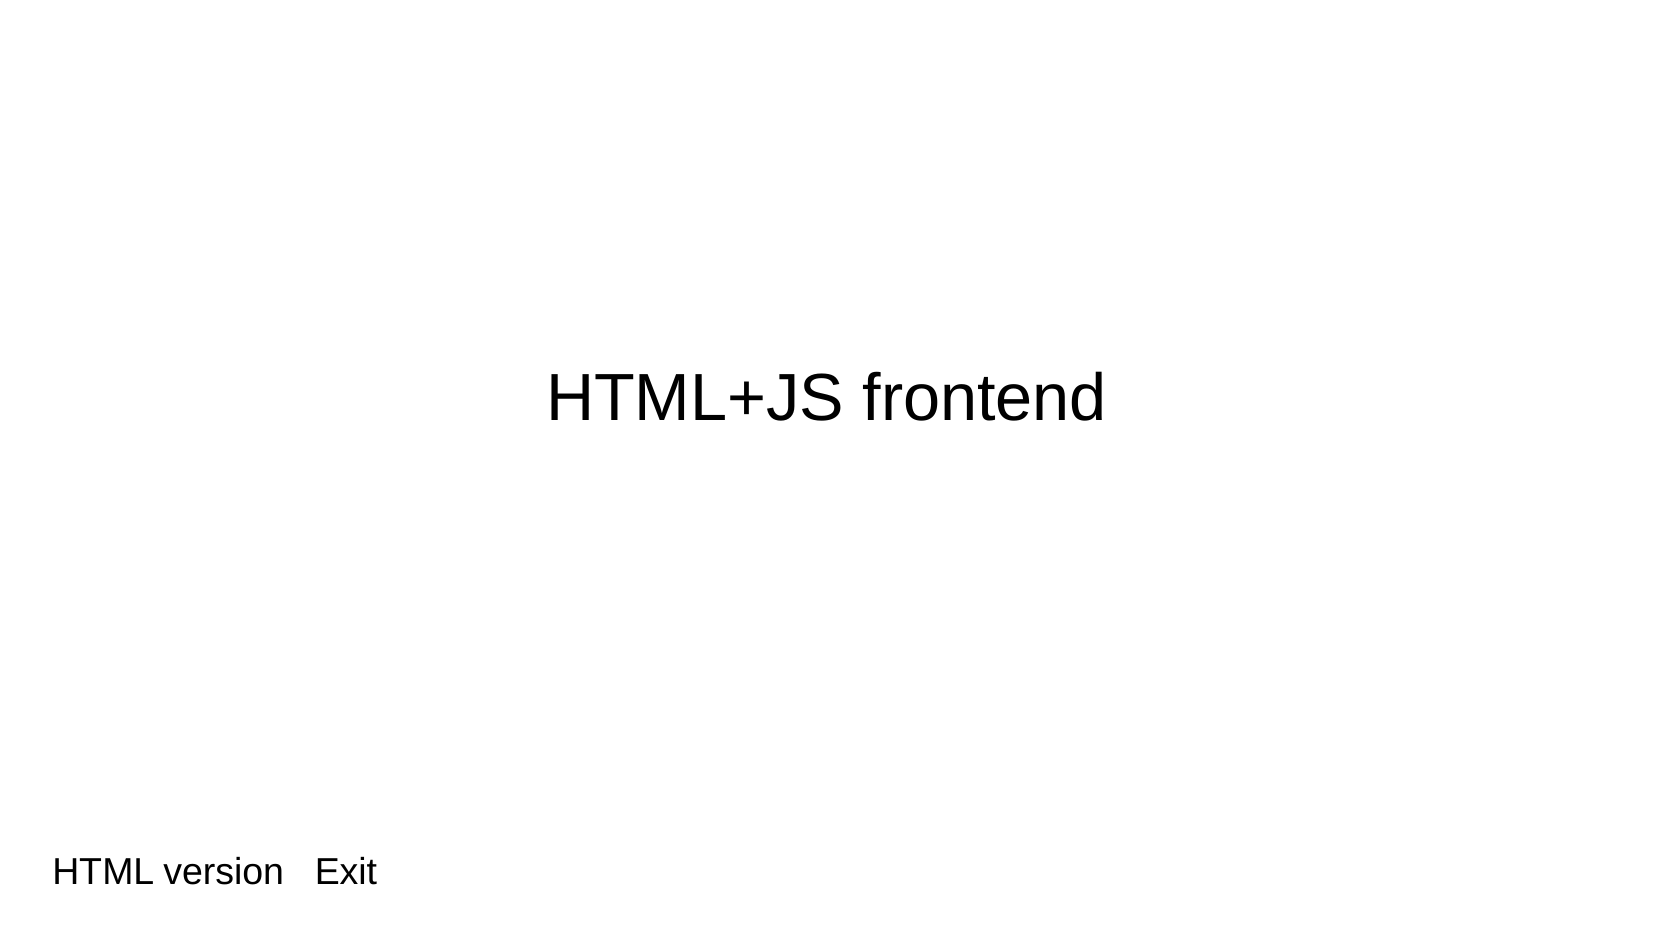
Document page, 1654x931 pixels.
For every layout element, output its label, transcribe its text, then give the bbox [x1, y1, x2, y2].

subtitle HTML+JS frontend [82, 37, 1571, 757]
text_box HTML version [37, 843, 300, 901]
text_box Exit [300, 843, 526, 901]
